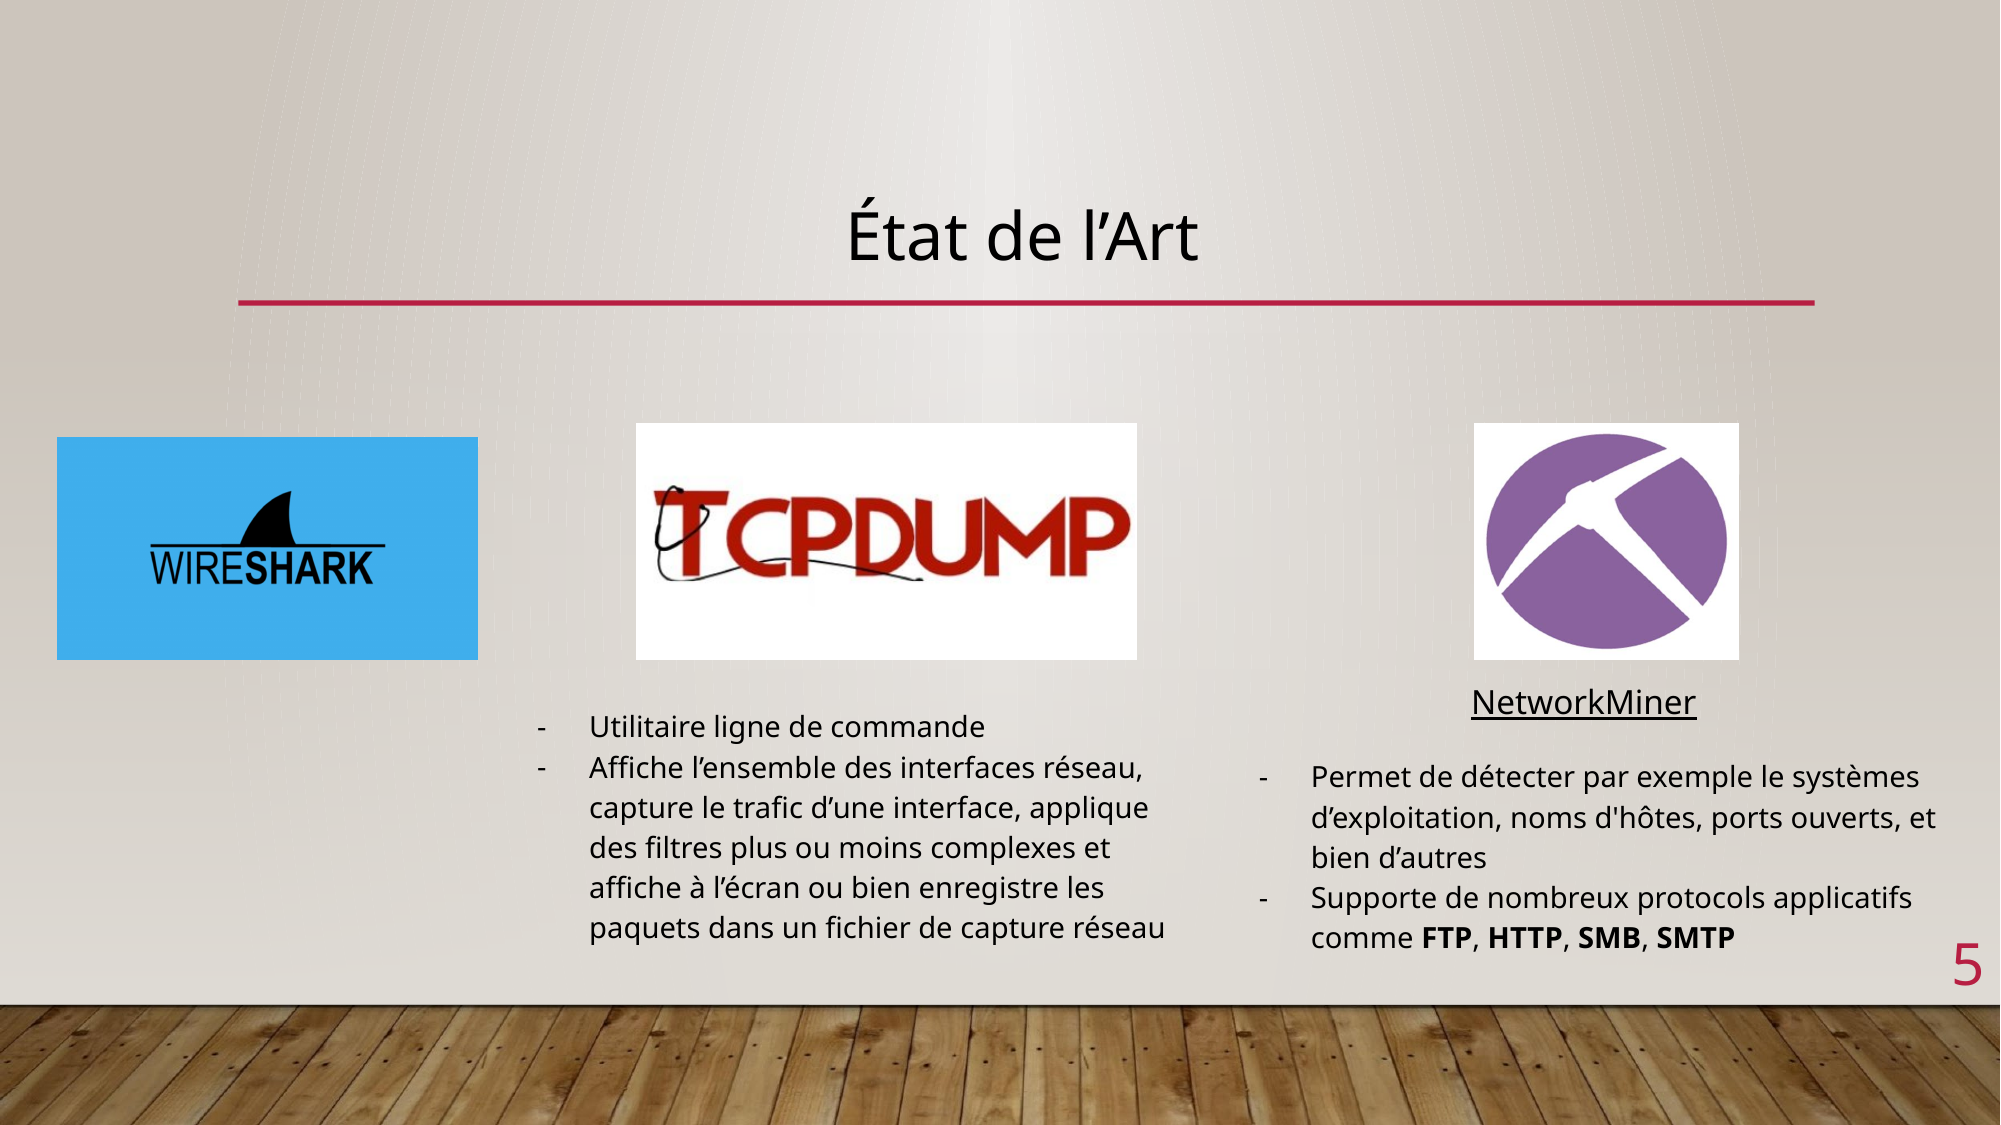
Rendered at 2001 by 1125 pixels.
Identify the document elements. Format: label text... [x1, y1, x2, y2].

text_box Permet de détecter par exemple le systèmes d’exploitation, noms d'hôtes, ports ouverts, et bien d’autres Supporte de nombreux protocols applicatifs comme FTP, HTTP, SMB, SMTP [1220, 738, 1992, 970]
picture [57, 437, 478, 660]
slide_number <number> [1866, 920, 2000, 1003]
title État de l’Art [235, 195, 1811, 288]
text_box NetworkMiner [1288, 666, 1880, 737]
picture [636, 423, 1137, 660]
picture [0, 1005, 2000, 1125]
text_box Utilitaire ligne de commande Affiche l’ensemble des interfaces réseau, capture le trafic d’une interface, applique des filtres plus ou moins complexes et affiche à l’écran ou bien enregistre les paquets dans un fichier de capture réseau [499, 693, 1182, 960]
picture [1474, 423, 1739, 660]
